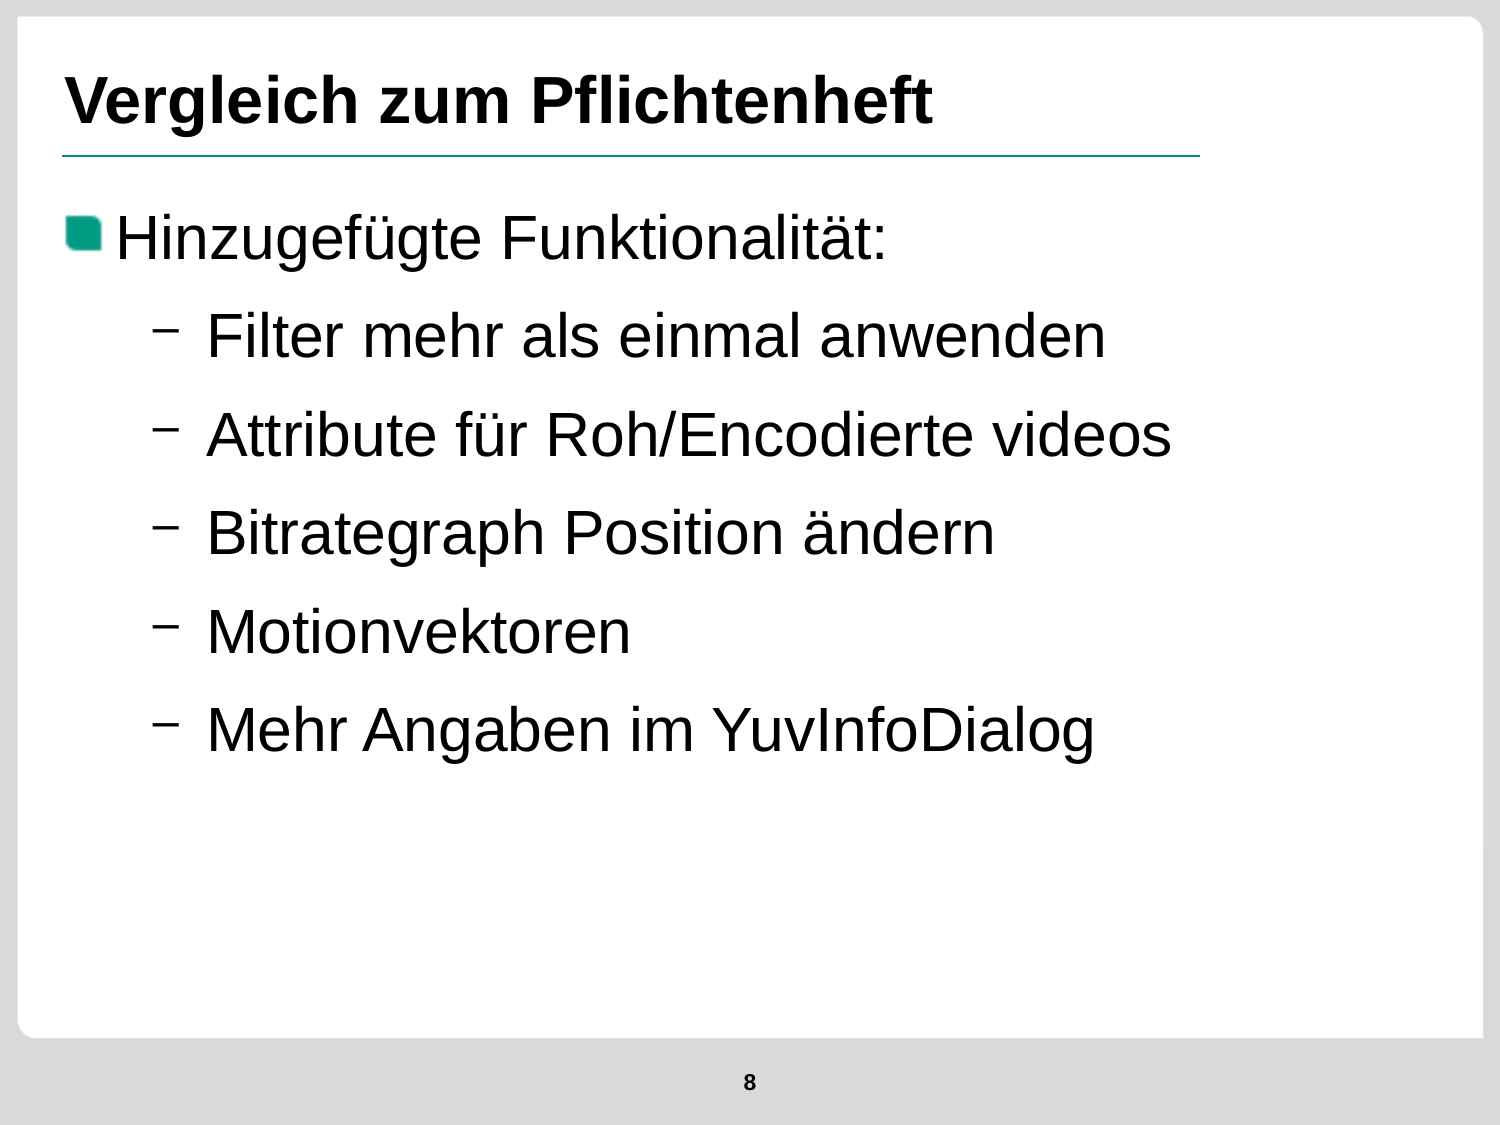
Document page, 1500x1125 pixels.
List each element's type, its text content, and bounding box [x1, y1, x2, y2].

picture [0, 0, 1500, 1125]
list Hinzugefügte Funktionalität: Filter mehr als einmal anwenden Attribute für Roh/Encodierte videos Bitrategraph Position ändern Motionvektoren Mehr Angaben im YuvInfoDialog [64, 196, 1471, 1000]
title Vergleich zum Pflichtenheft [64, 54, 1114, 147]
